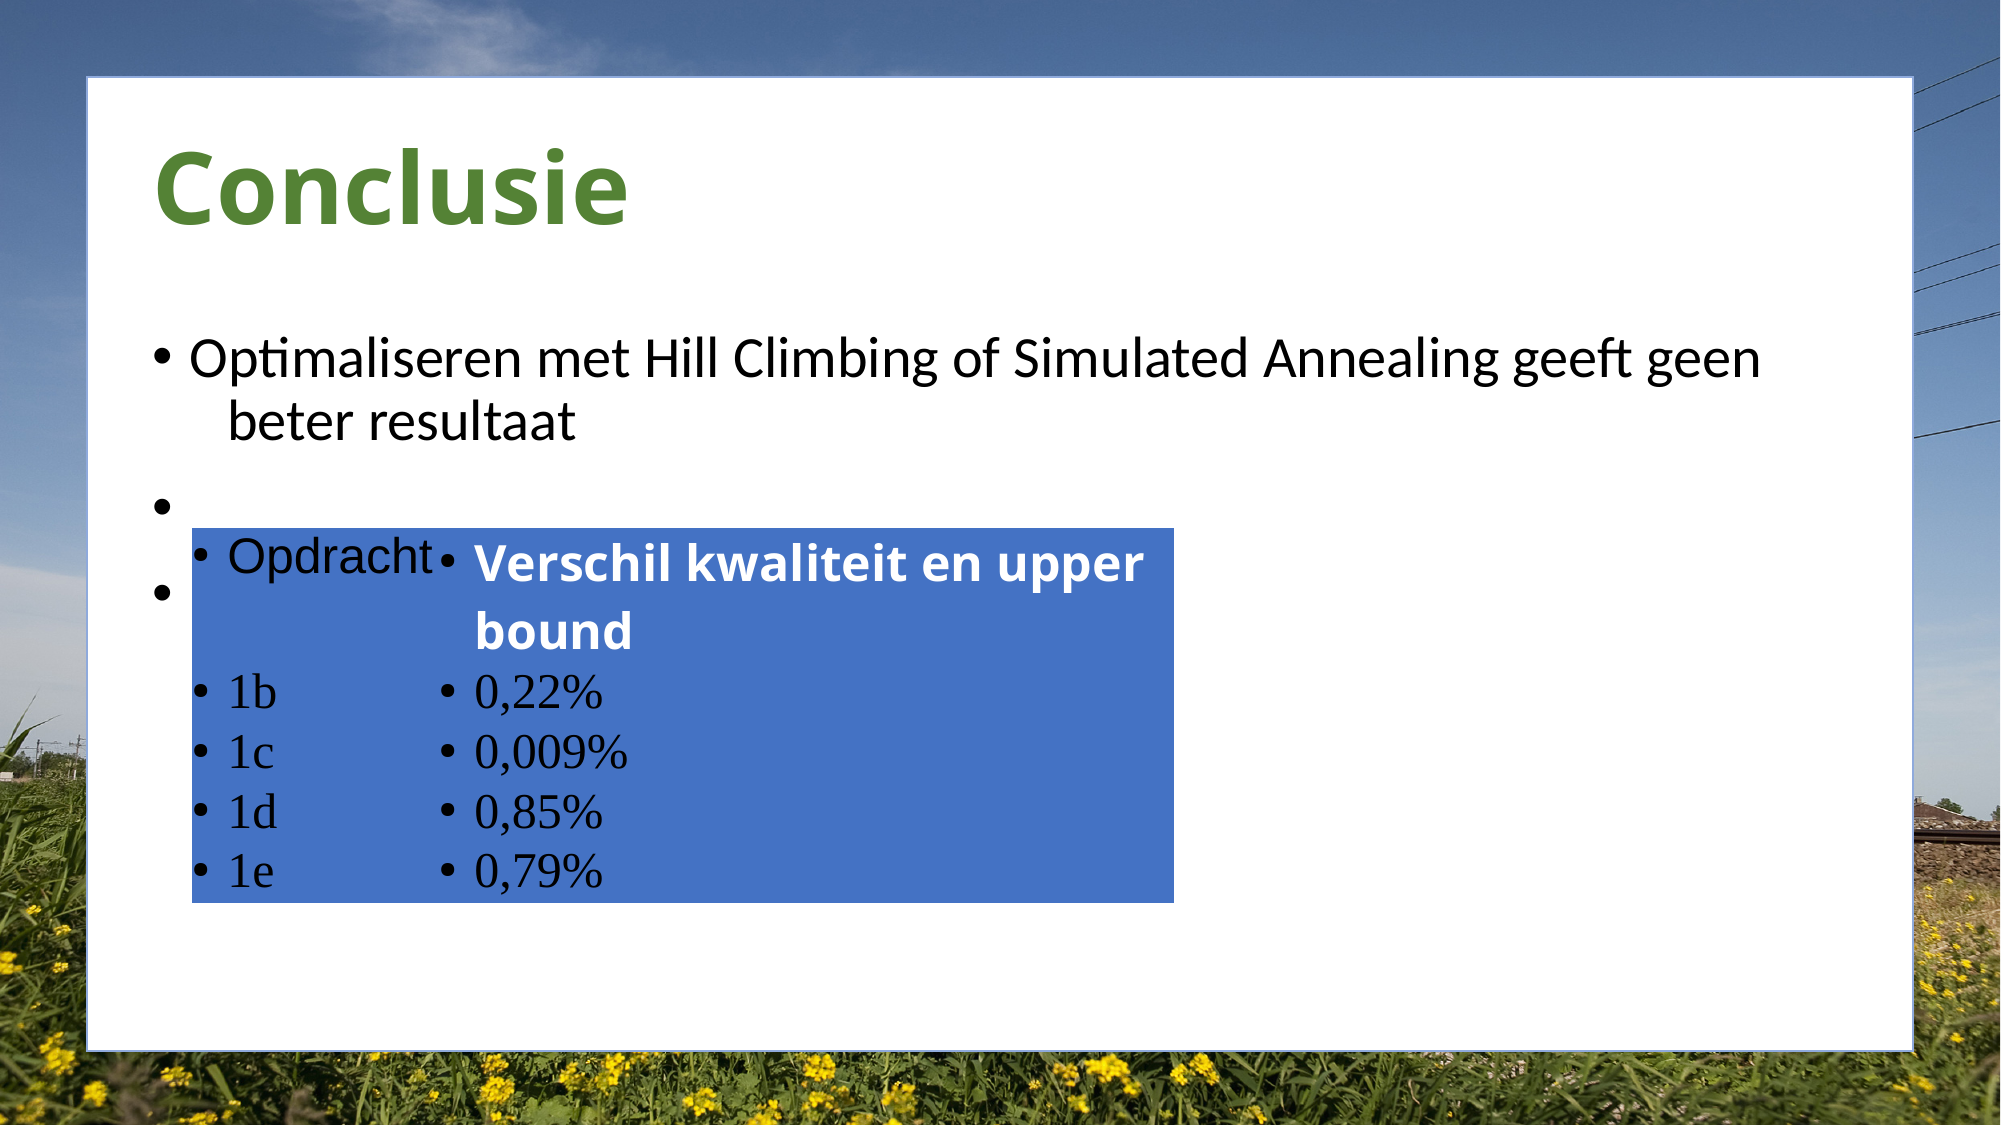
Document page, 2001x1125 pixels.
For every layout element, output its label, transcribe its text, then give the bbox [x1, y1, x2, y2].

table_header Verschil kwaliteit en upper bound [439, 528, 1174, 664]
title Conclusie [137, 83, 1863, 302]
text_box [87, 77, 1913, 1051]
table_cell 0,22% [439, 664, 1174, 724]
table_cell 1b [192, 664, 439, 724]
table_cell 0,85% [439, 784, 1174, 843]
table_cell 1d [192, 784, 439, 843]
table_cell 1c [192, 724, 439, 784]
table_cell 0,009% [439, 724, 1174, 784]
list Optimaliseren met Hill Climbing of Simulated Annealing geeft geen beter resultaat [137, 319, 1809, 1034]
table_header Opdracht [192, 528, 439, 664]
table_cell 1e [192, 843, 439, 903]
table_cell 0,79% [439, 843, 1174, 903]
